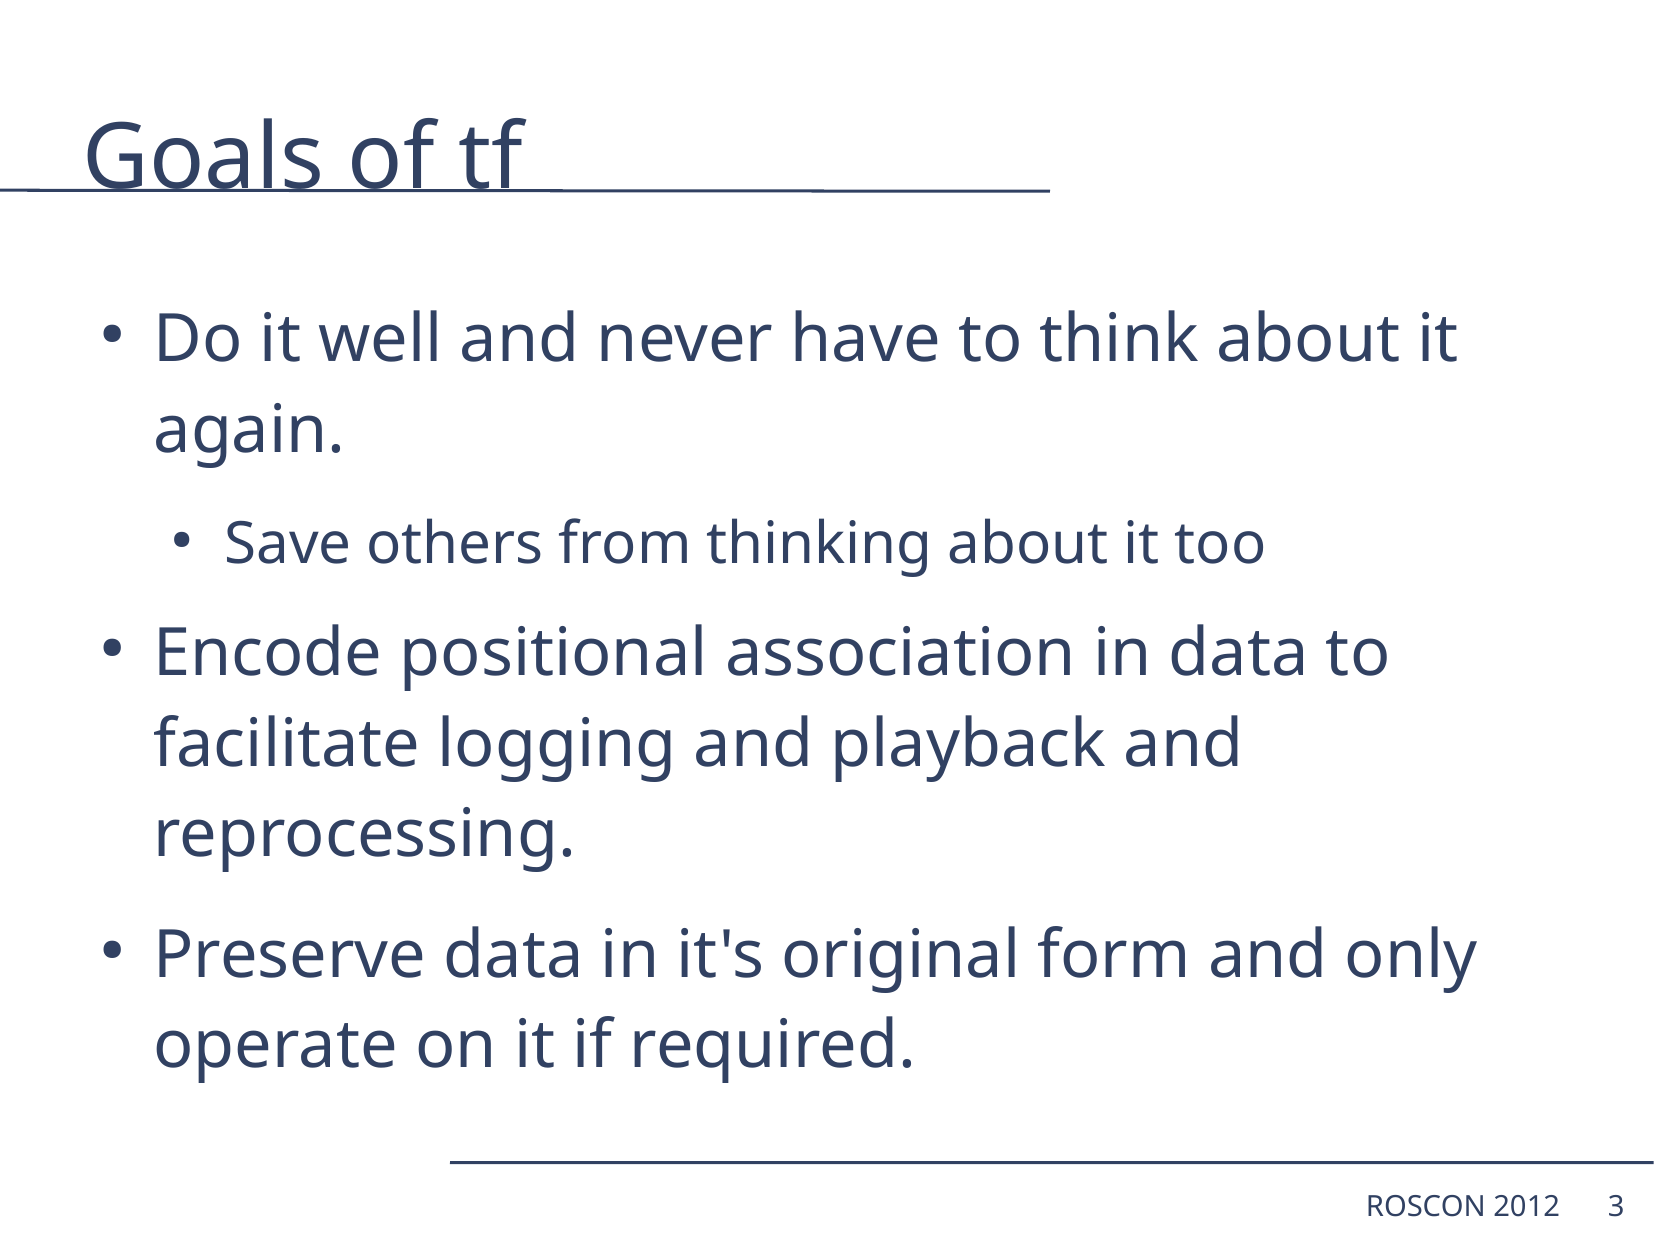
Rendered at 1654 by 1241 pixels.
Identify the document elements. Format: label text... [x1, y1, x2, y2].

list Do it well and never have to think about it again. Save others from thinking about it too Encode positional association in data to facilitate logging and playback and reprocessing. Preserve data in it's original form and only operate on it if required. [82, 290, 1571, 1109]
title Goals of tf [82, 56, 1571, 250]
